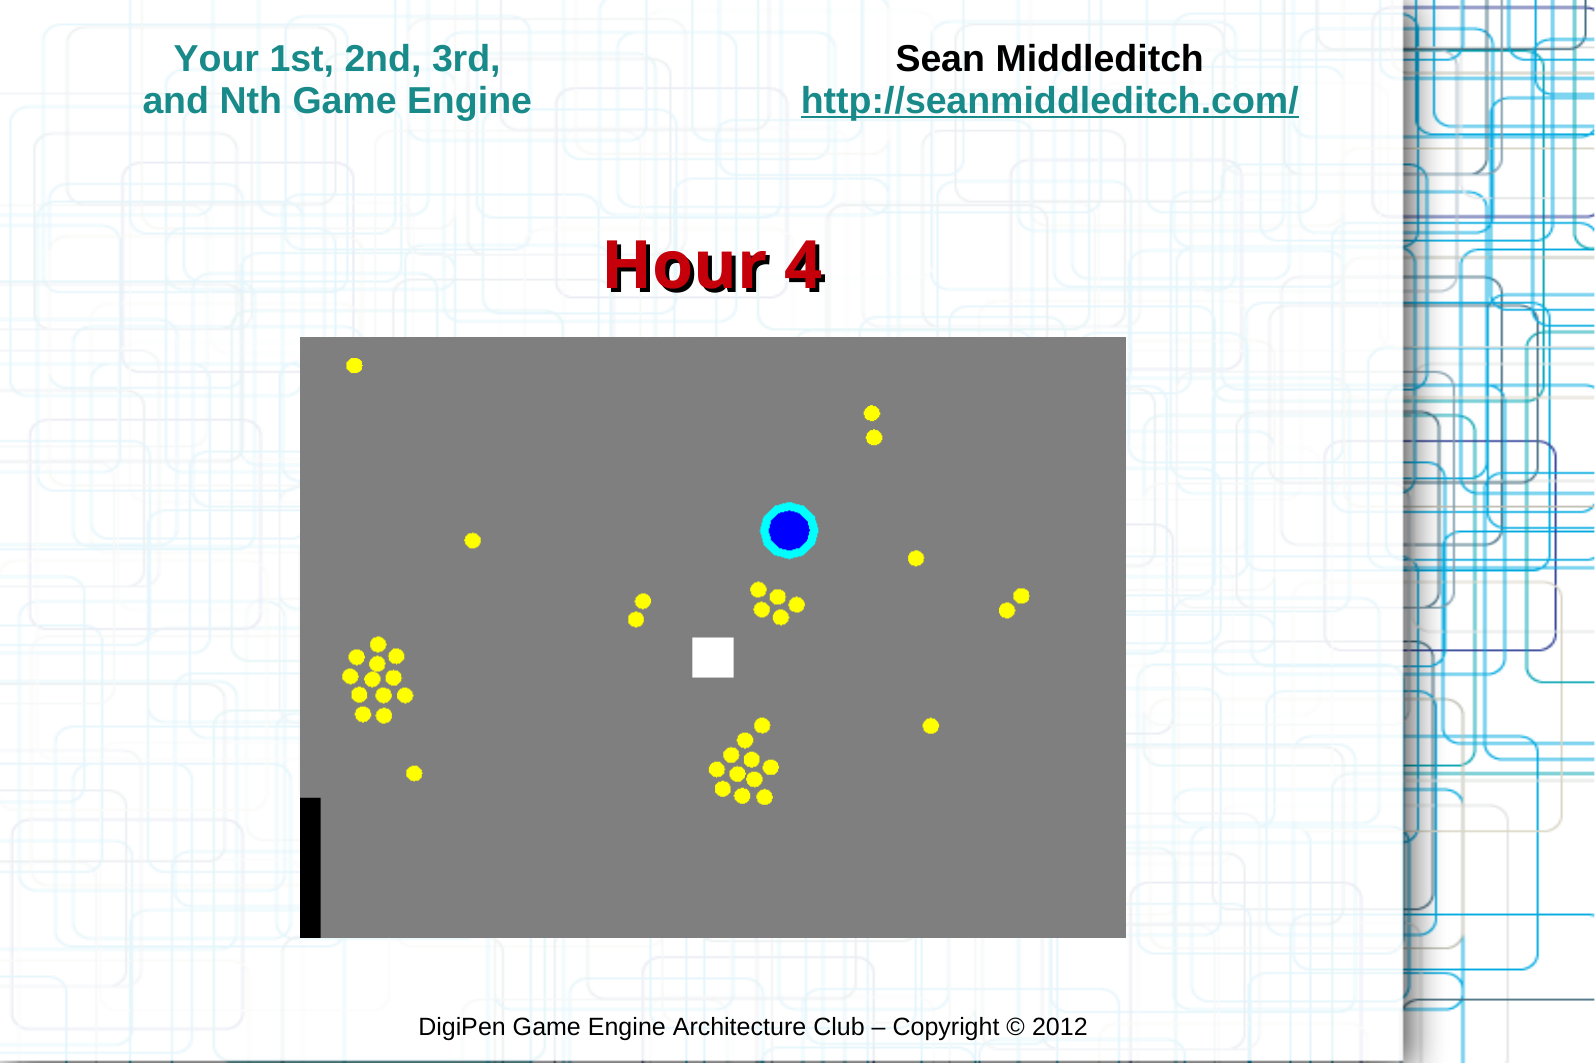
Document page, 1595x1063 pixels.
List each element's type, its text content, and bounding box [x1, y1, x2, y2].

list Sean Middleditch http://seanmiddleditch.com/ [787, 37, 1313, 151]
list DigiPen Game Engine Architecture Club – Copyright © 2012 [75, 1012, 1363, 1051]
title Hour 4 [75, 225, 1351, 301]
list Your 1st, 2nd, 3rd, and Nth Game Engine [75, 37, 601, 151]
picture [0, 0, 1595, 1063]
